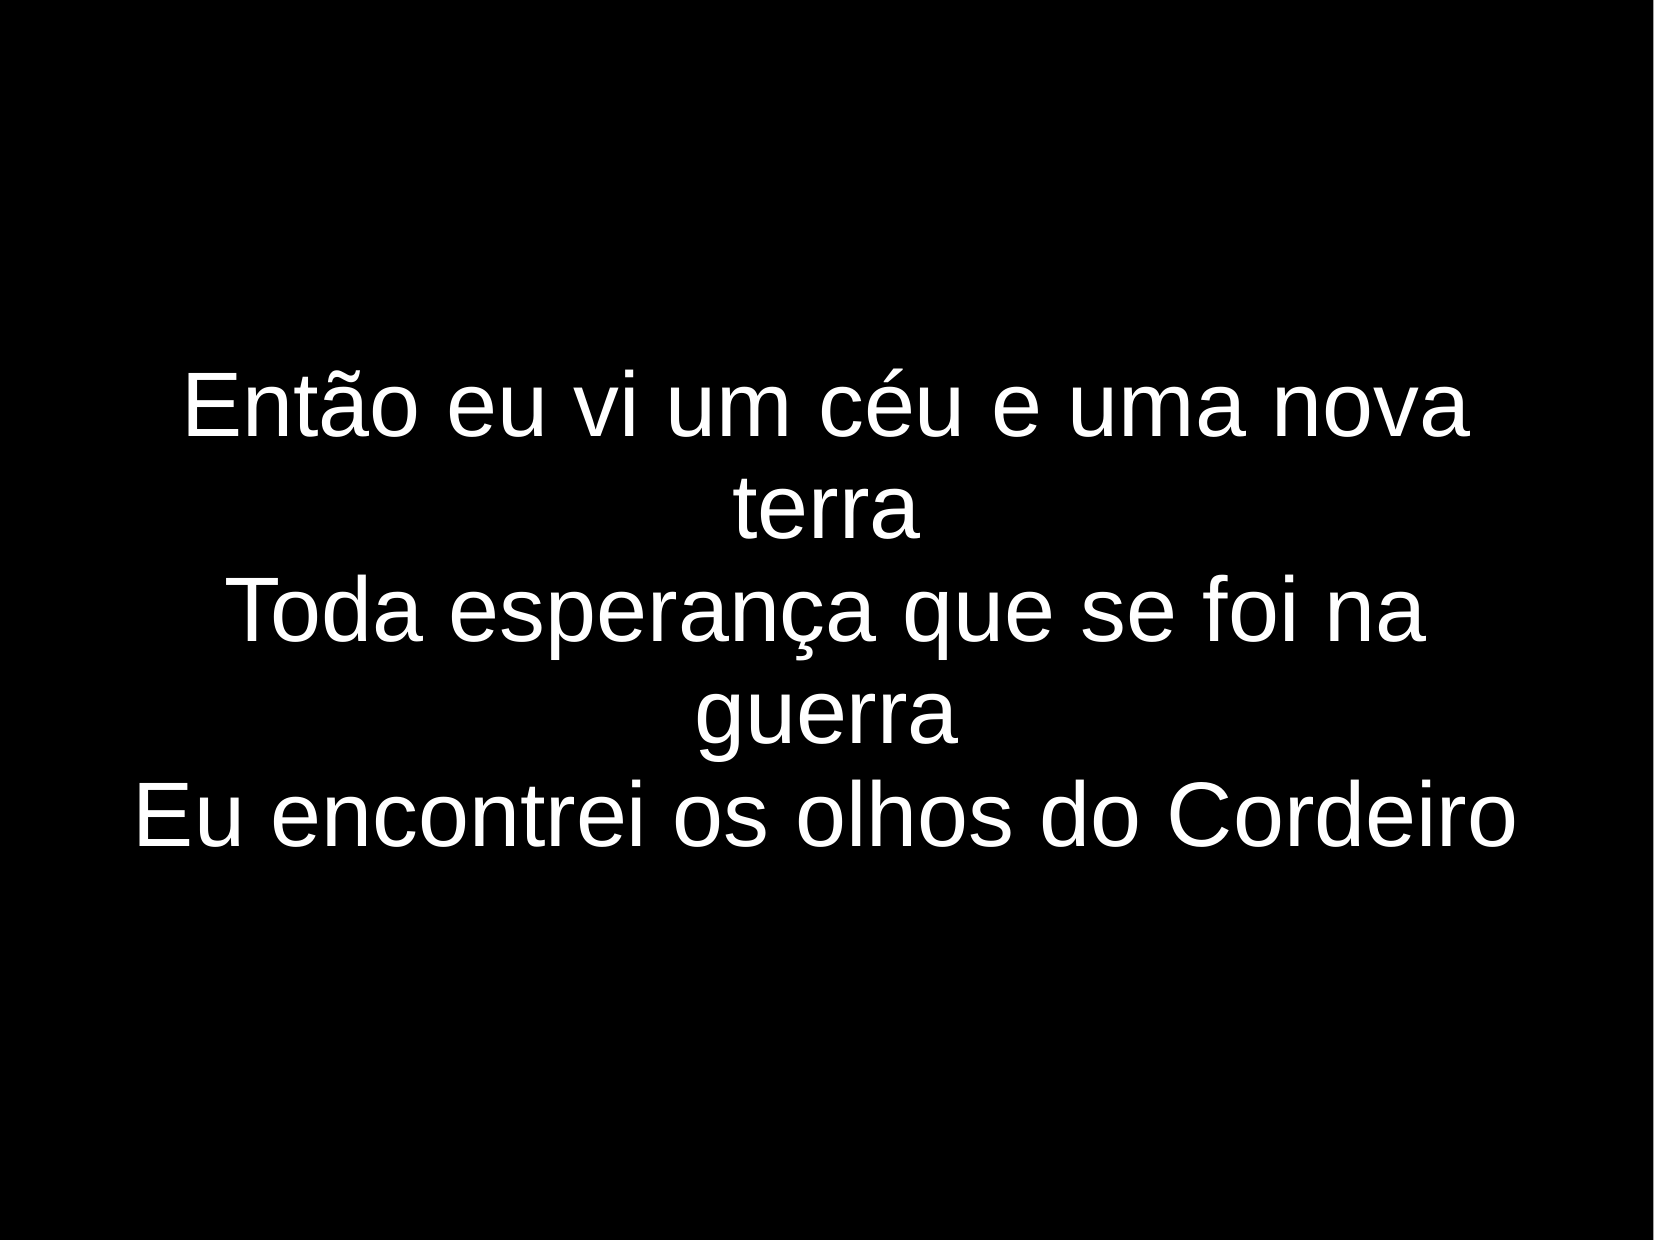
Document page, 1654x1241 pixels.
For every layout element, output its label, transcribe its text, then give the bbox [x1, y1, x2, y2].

subtitle Então eu vi um céu e uma nova terra Toda esperança que se foi na guerra Eu encontrei os olhos do Cordeiro [82, 49, 1571, 1170]
